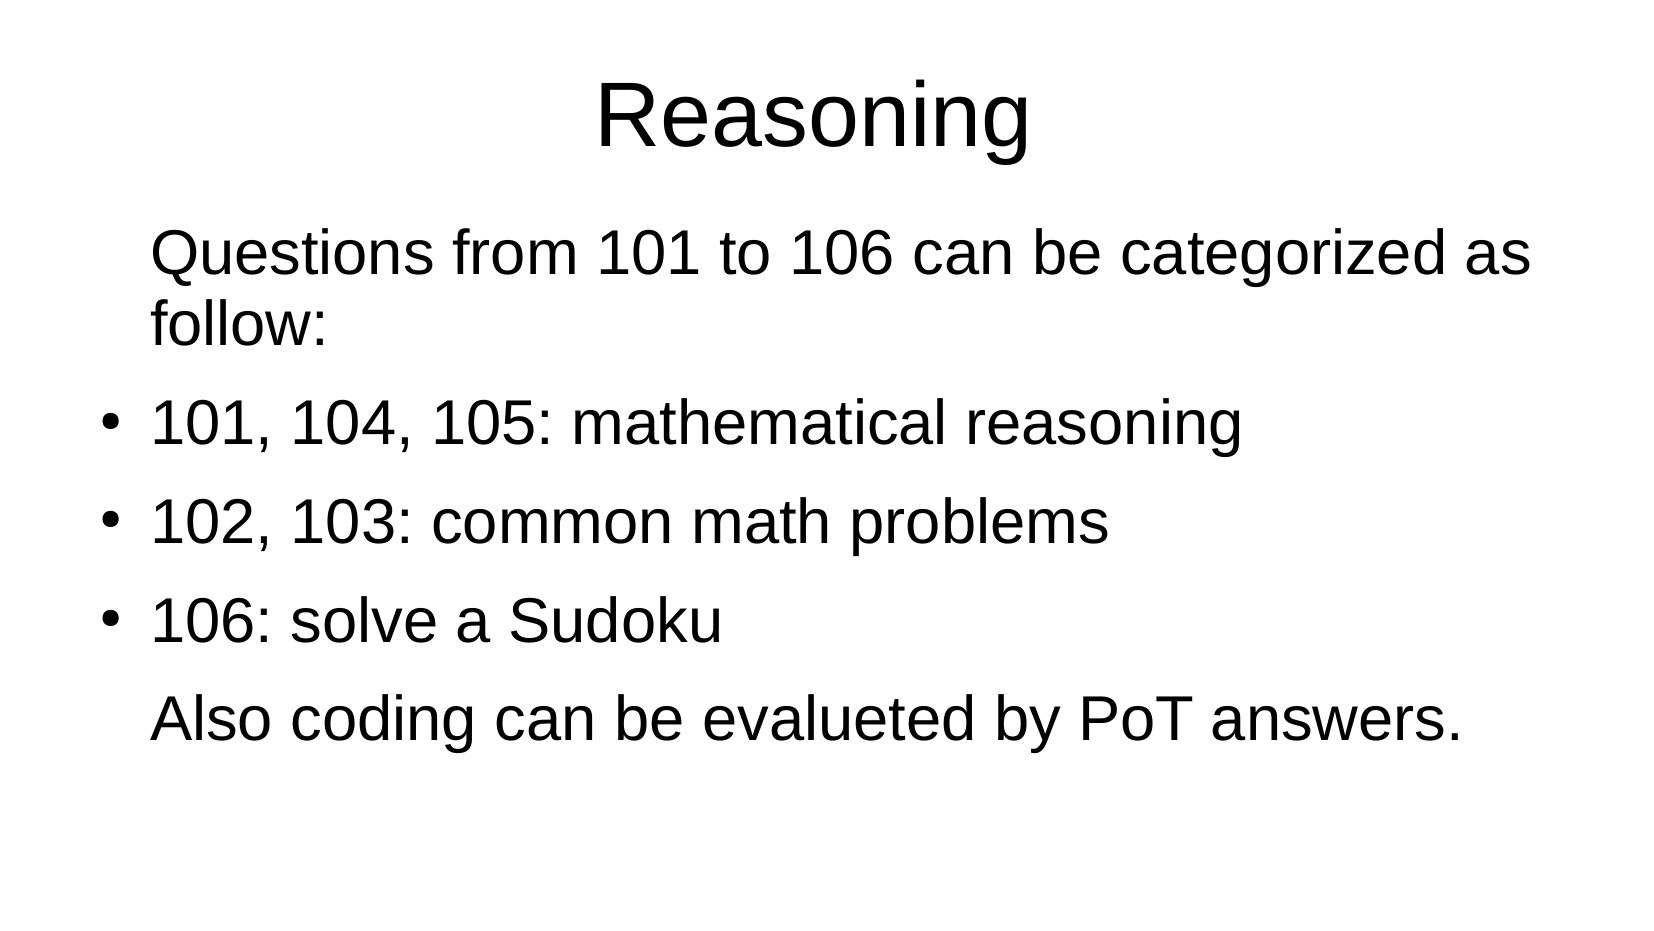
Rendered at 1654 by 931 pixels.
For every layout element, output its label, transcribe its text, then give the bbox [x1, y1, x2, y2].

list Questions from 101 to 106 can be categorized as follow: 101, 104, 105: mathematical reasoning 102, 103: common math problems 106: solve a Sudoku Also coding can be evalueted by PoT answers. [82, 217, 1571, 758]
title Reasoning [82, 37, 1571, 193]
